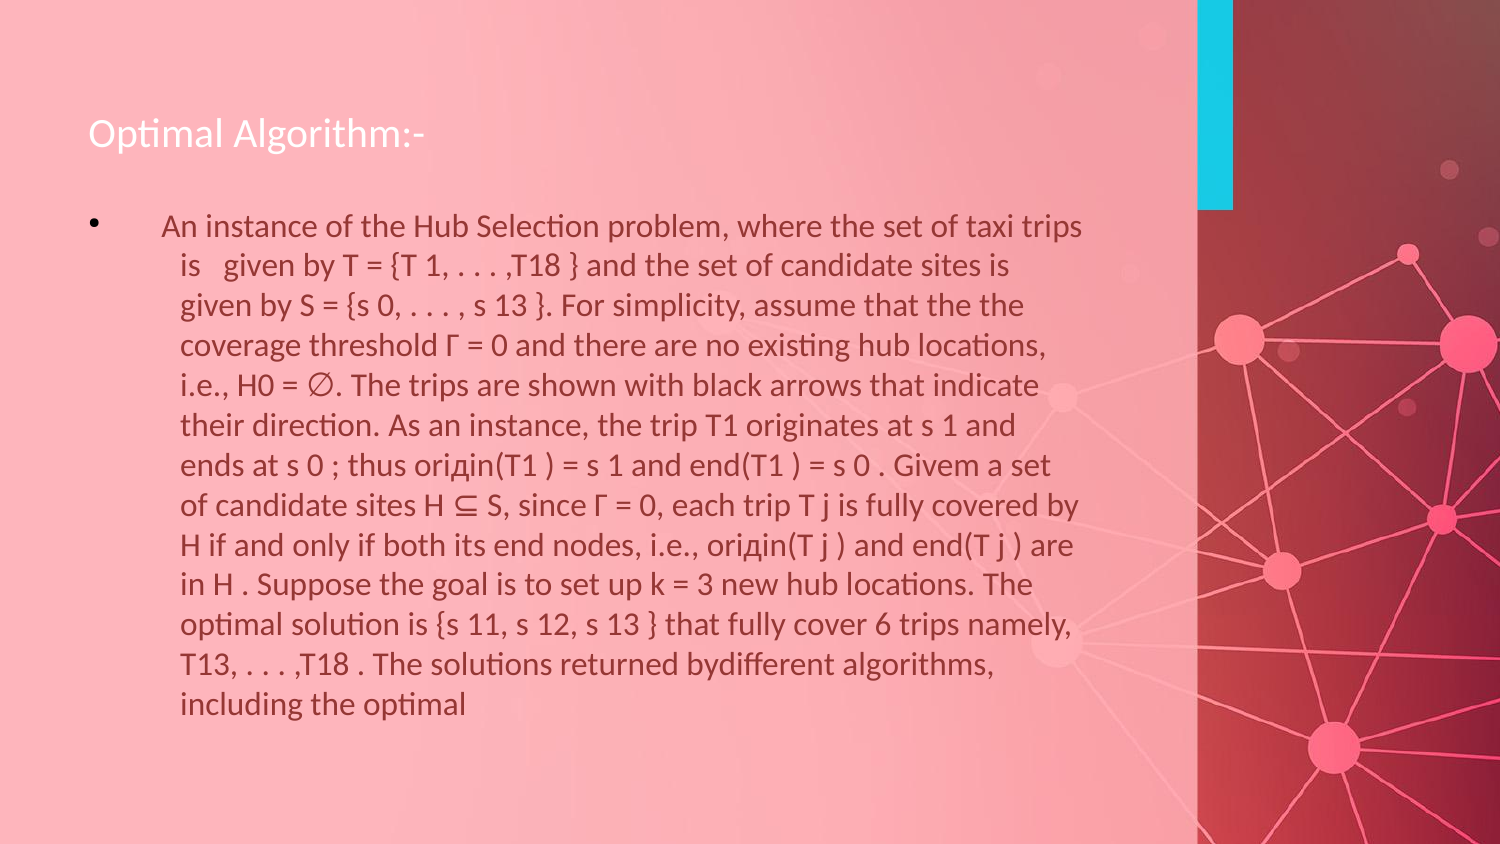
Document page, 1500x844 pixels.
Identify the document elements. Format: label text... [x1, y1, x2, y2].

title Optimal Algorithm:- [73, 71, 1101, 190]
list An instance of the Hub Selection problem, where the set of taxi trips is given by T = {T 1, . . . ,T18 } and the set of candidate sites is given by S = {s 0, . . . , s 13 }. For simplicity, assume that the the coverage threshold Γ = 0 and there are no existing hub locations, i.e., H0 = ∅. The trips are shown with black arrows that indicate their direction. As an instance, the trip T1 originates at s 1 and ends at s 0 ; thus oriдin(T1 ) = s 1 and end(T1 ) = s 0 . Givem a set of candidate sites H ⊆ S, since Γ = 0, each trip T j is fully covered by H if and only if both its end nodes, i.e., oriдin(T j ) and end(T j ) are in H . Suppose the goal is to set up k = 3 new hub locations. The optimal solution is {s 11, s 12, s 13 } that fully cover 6 trips namely, T13, . . . ,T18 . The solutions returned bydifferent algorithms, including the optimal [73, 196, 1101, 773]
picture [0, 0, 1500, 844]
